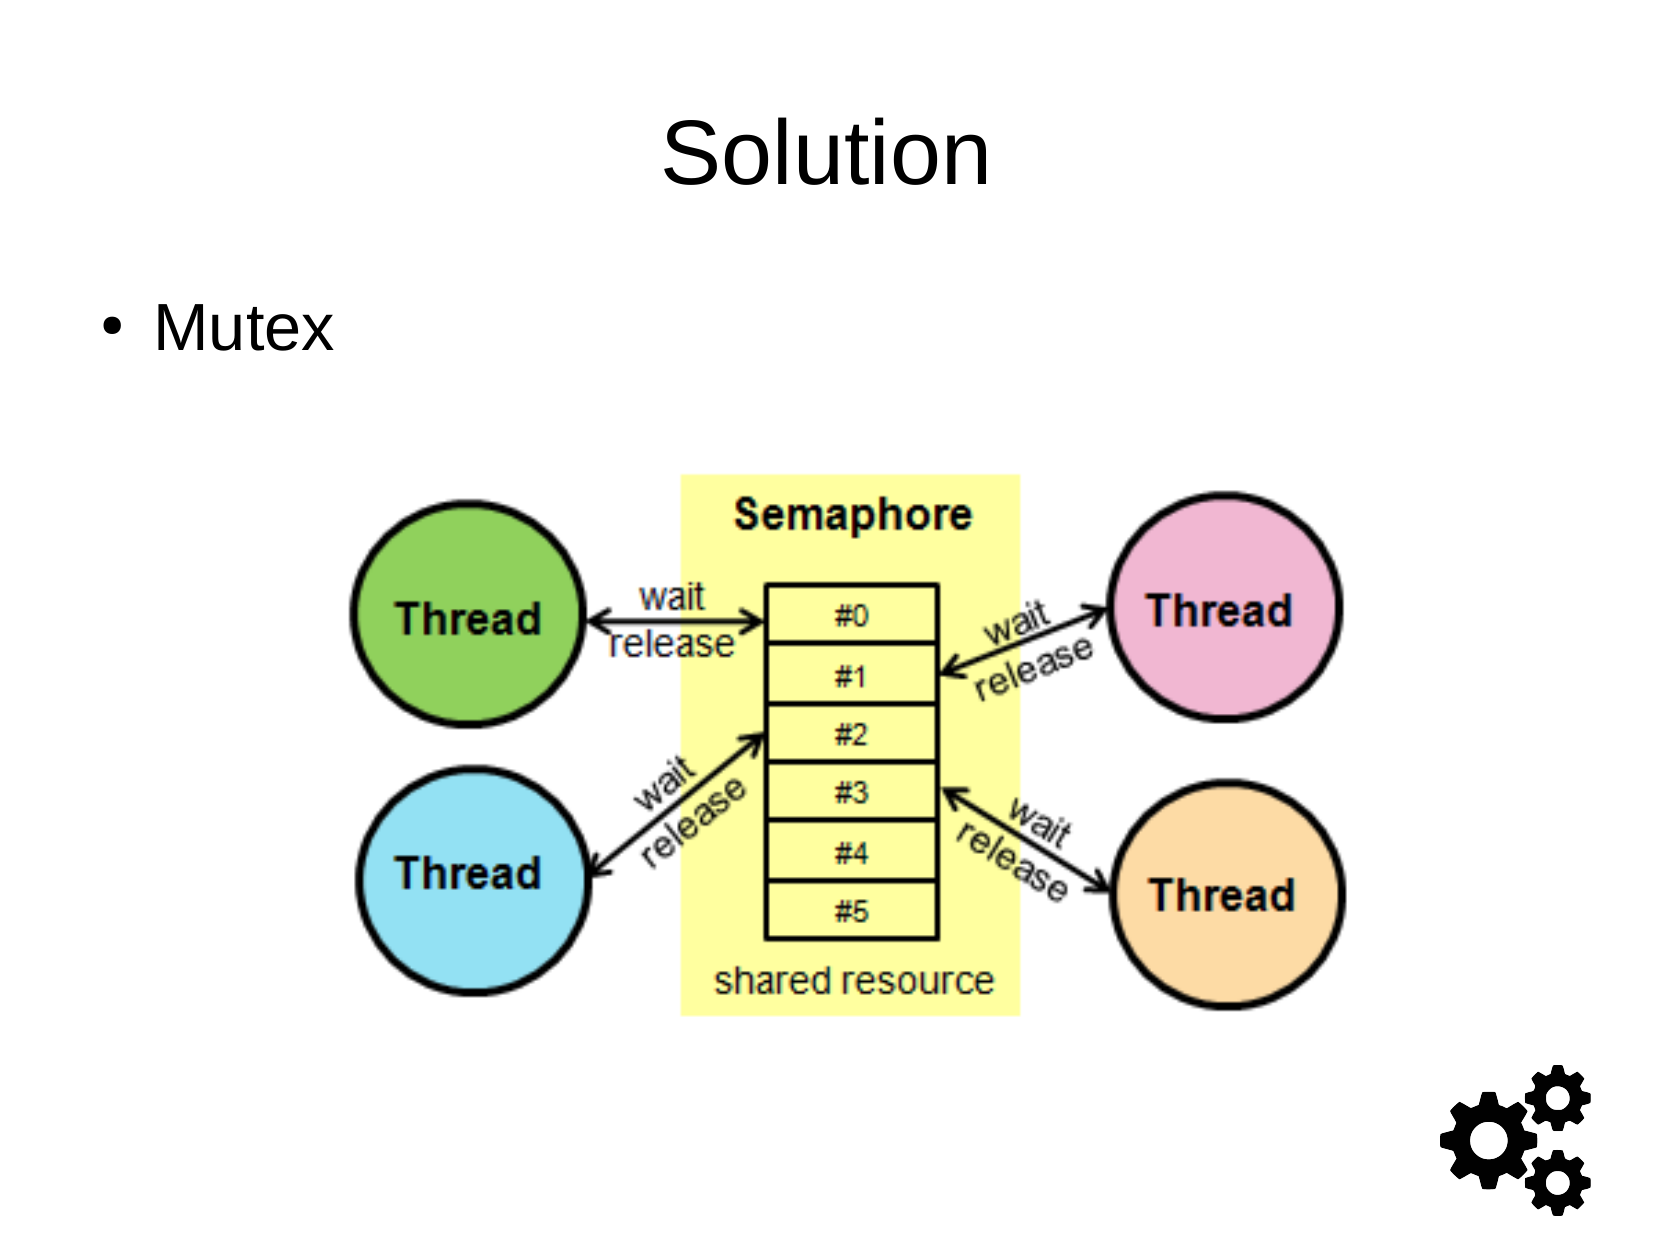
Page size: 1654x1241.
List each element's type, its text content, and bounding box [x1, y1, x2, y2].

title Solution [82, 49, 1571, 257]
picture [1440, 1065, 1591, 1216]
list Mutex [82, 290, 1571, 1010]
picture [342, 456, 1358, 1028]
